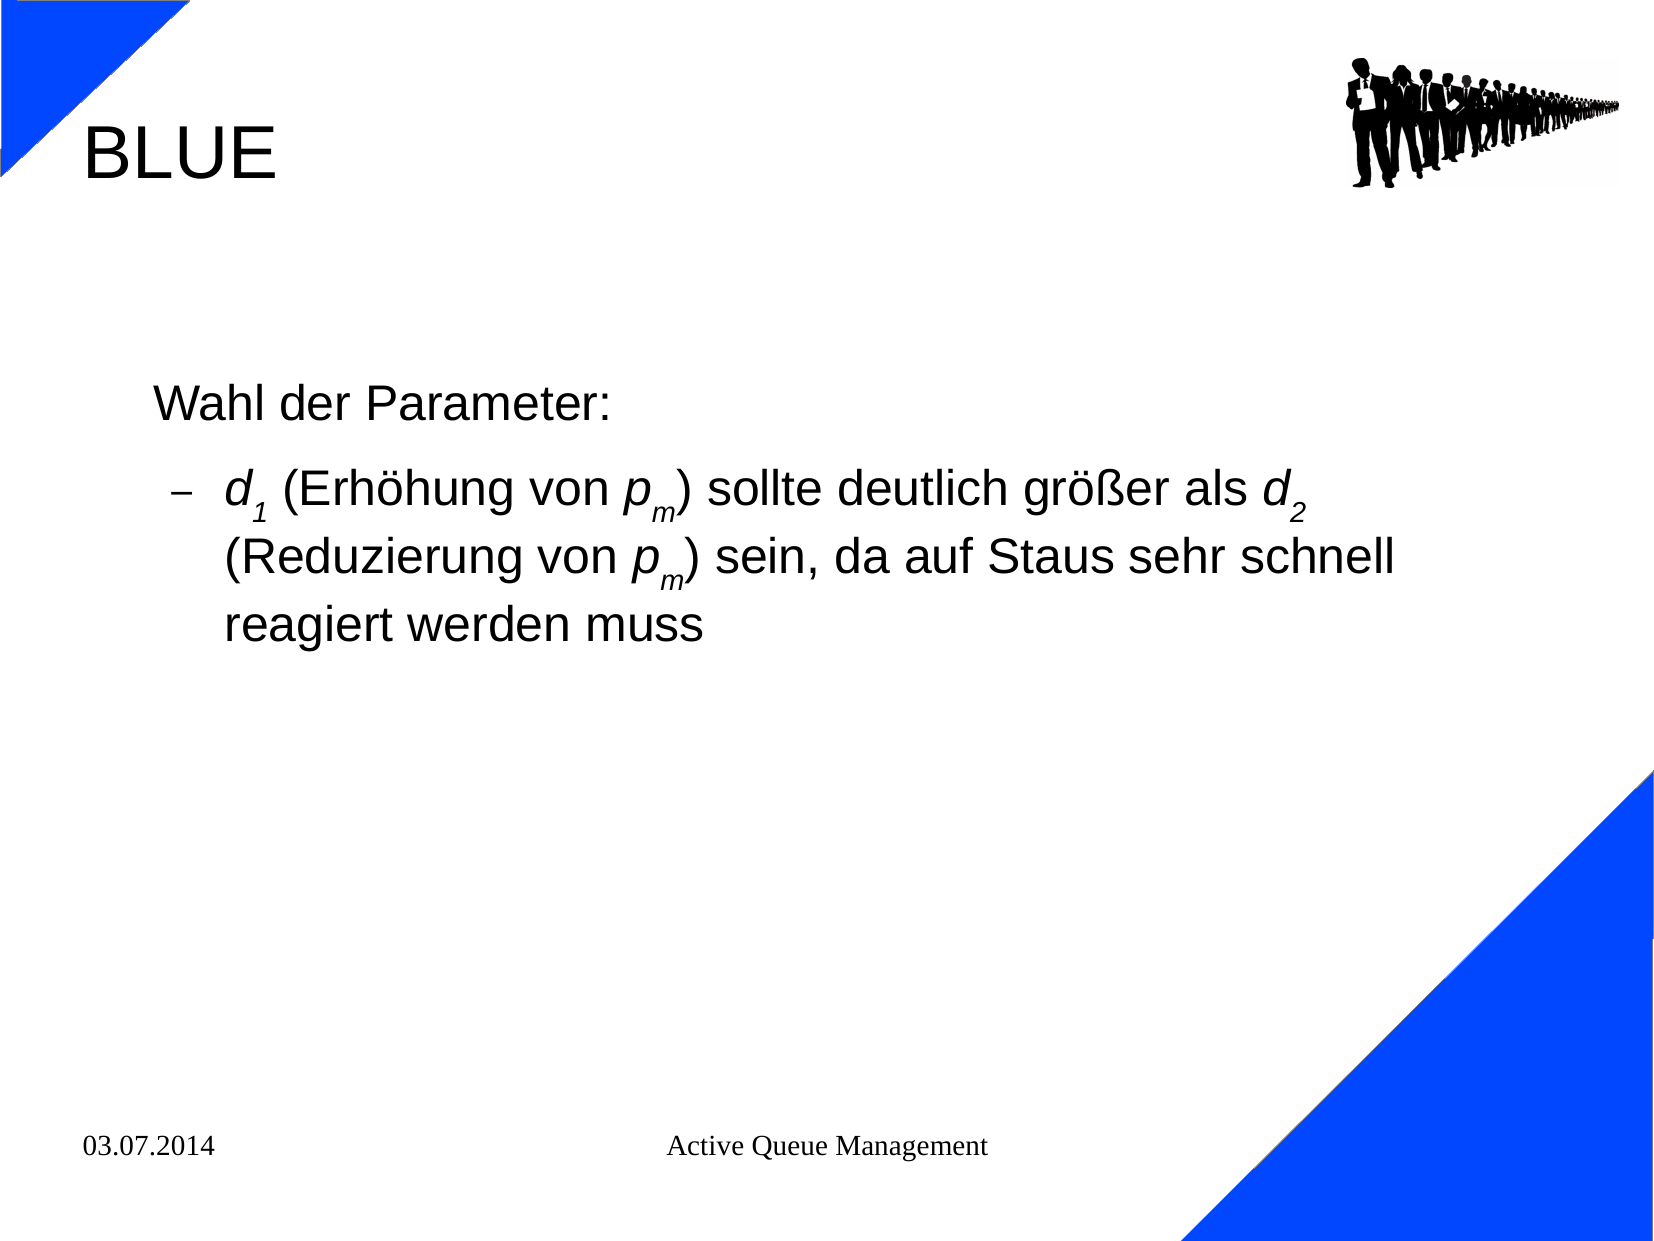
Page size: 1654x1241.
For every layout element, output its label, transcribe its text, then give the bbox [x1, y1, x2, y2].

title BLUE [82, 49, 1571, 257]
text_box [1180, 770, 1654, 1241]
text_box [0, 0, 190, 177]
list Wahl der Parameter: d1 (Erhöhung von pm) sollte deutlich größer als d2 (Reduzierung von pm) sein, da auf Staus sehr schnell reagiert werden muss [82, 290, 1571, 1109]
picture [1346, 58, 1619, 188]
